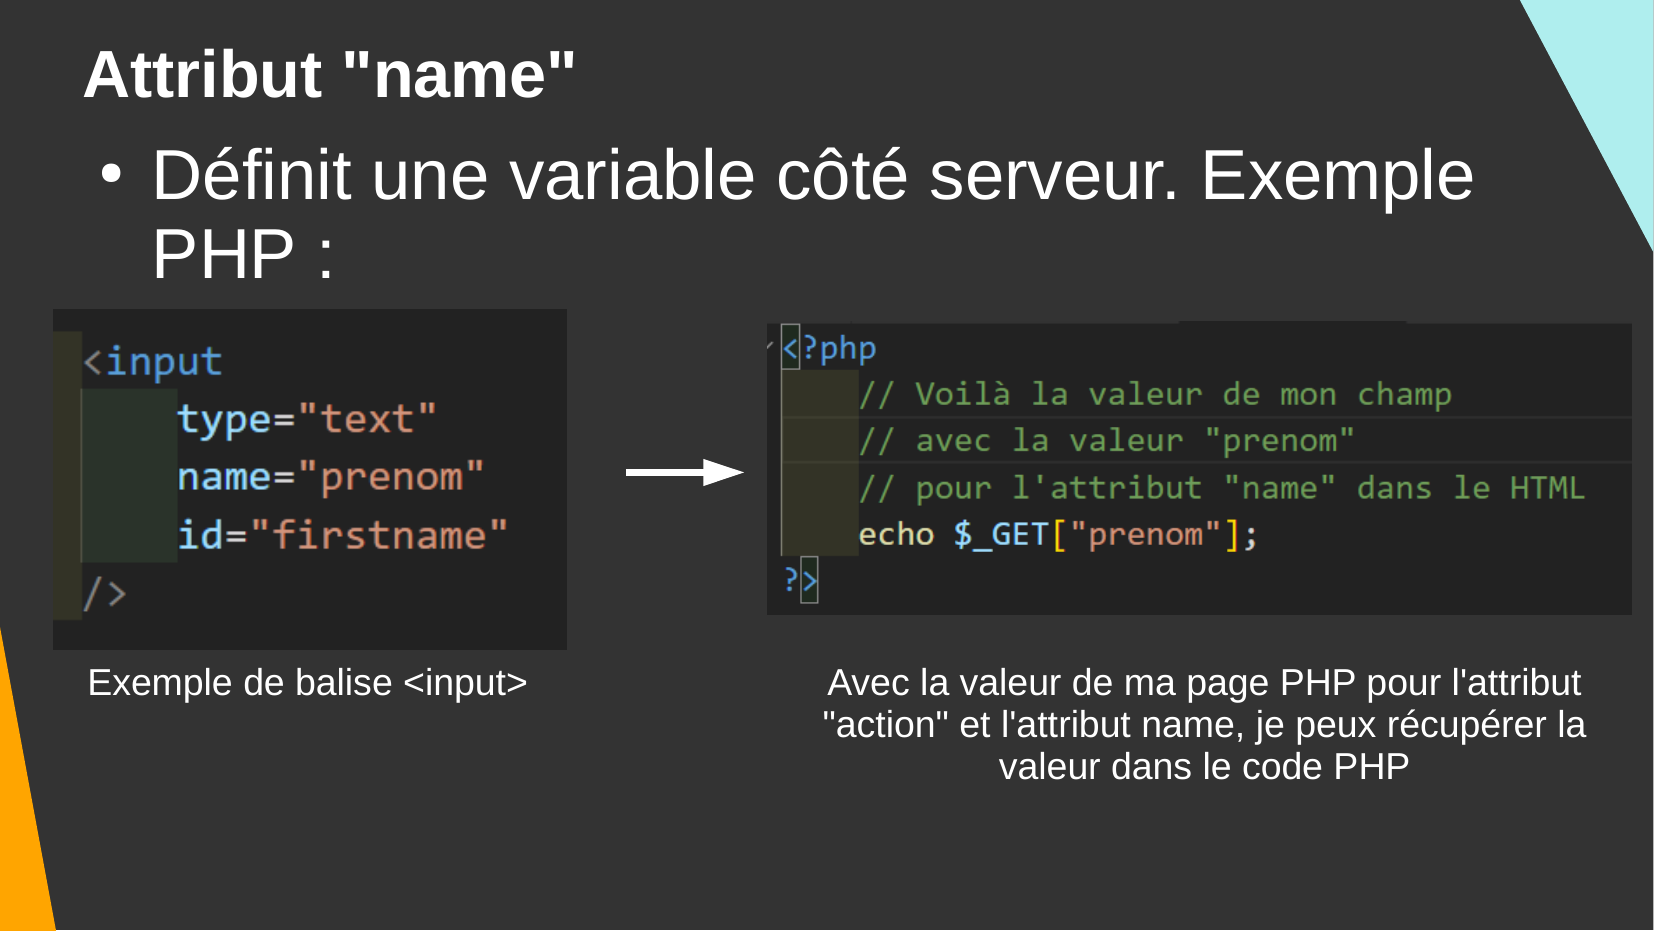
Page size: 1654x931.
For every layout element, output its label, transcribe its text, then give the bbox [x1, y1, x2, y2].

picture [767, 321, 1632, 615]
text_box [0, 627, 57, 931]
picture [53, 309, 567, 650]
text_box [1519, 0, 1654, 254]
title Avec la valeur de ma page PHP pour l'attribut "action" et l'attribut name, je peux récupérer la valeur dans le code PHP [791, 661, 1619, 804]
title Attribut "name" [82, 37, 1571, 114]
title Exemple de balise <input> [59, 661, 567, 709]
list Définit une variable côté serveur. Exemple PHP : [80, 135, 1605, 308]
